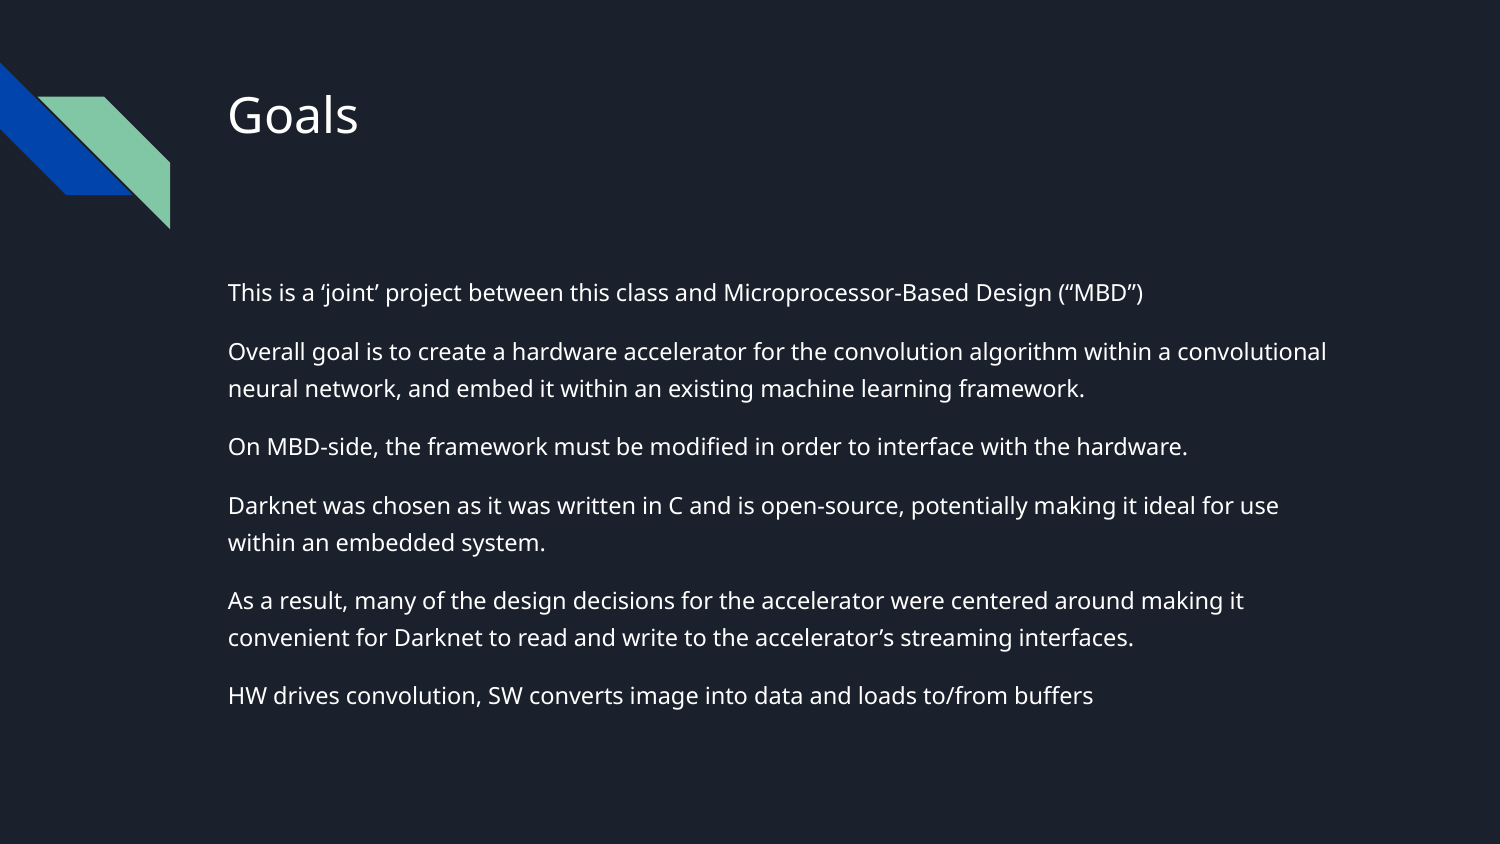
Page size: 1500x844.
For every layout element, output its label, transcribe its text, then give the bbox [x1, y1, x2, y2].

list This is a ‘joint’ project between this class and Microprocessor-Based Design (“MBD”) Overall goal is to create a hardware accelerator for the convolution algorithm within a convolutional neural network, and embed it within an existing machine learning framework. On MBD-side, the framework must be modified in order to interface with the hardware. Darknet was chosen as it was written in C and is open-source, potentially making it ideal for use within an embedded system. As a result, many of the design decisions for the accelerator were centered around making it convenient for Darknet to read and write to the accelerator’s streaming interfaces. HW drives convolution, SW converts image into data and loads to/from buffers [212, 257, 1368, 735]
title Goals [212, 64, 1368, 215]
